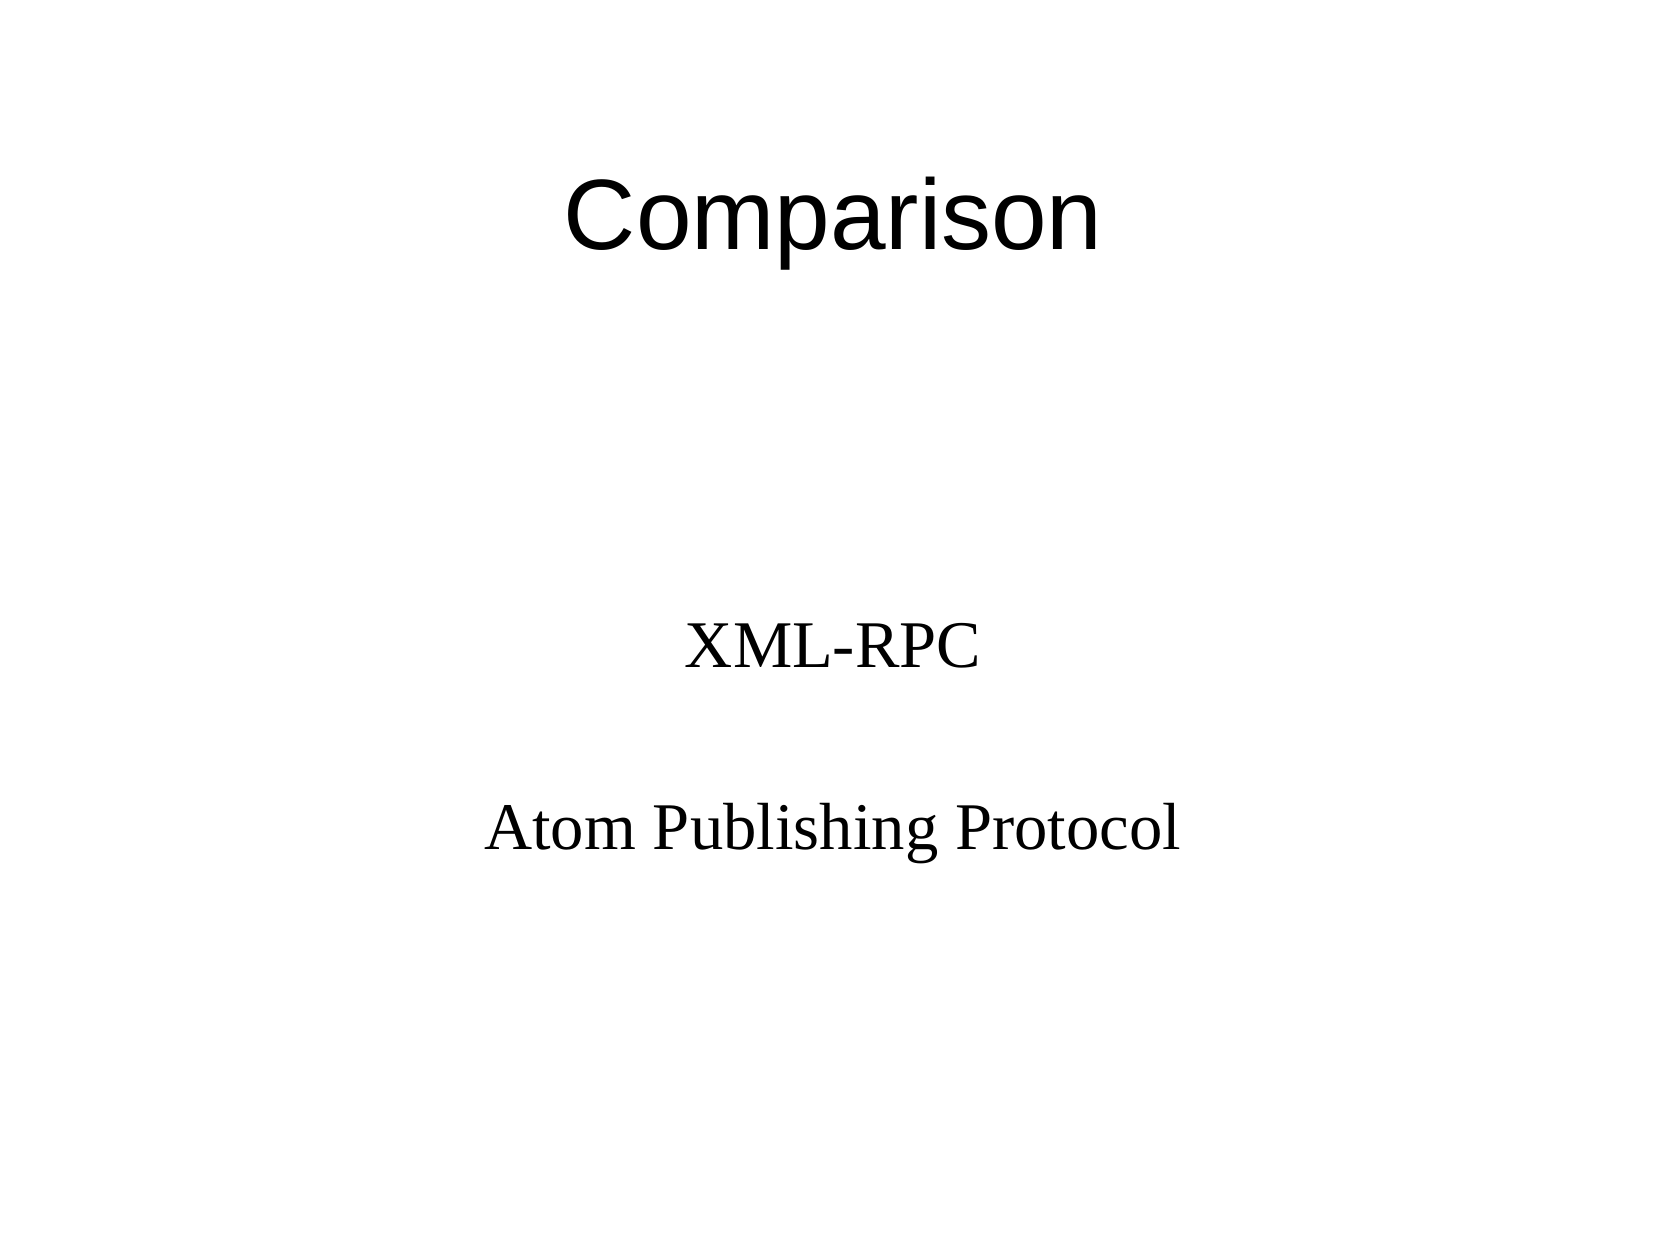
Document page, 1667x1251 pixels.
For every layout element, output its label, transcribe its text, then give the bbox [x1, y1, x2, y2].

title Comparison [124, 118, 1542, 313]
subtitle XML-RPC Atom Publishing Protocol [124, 368, 1542, 1104]
